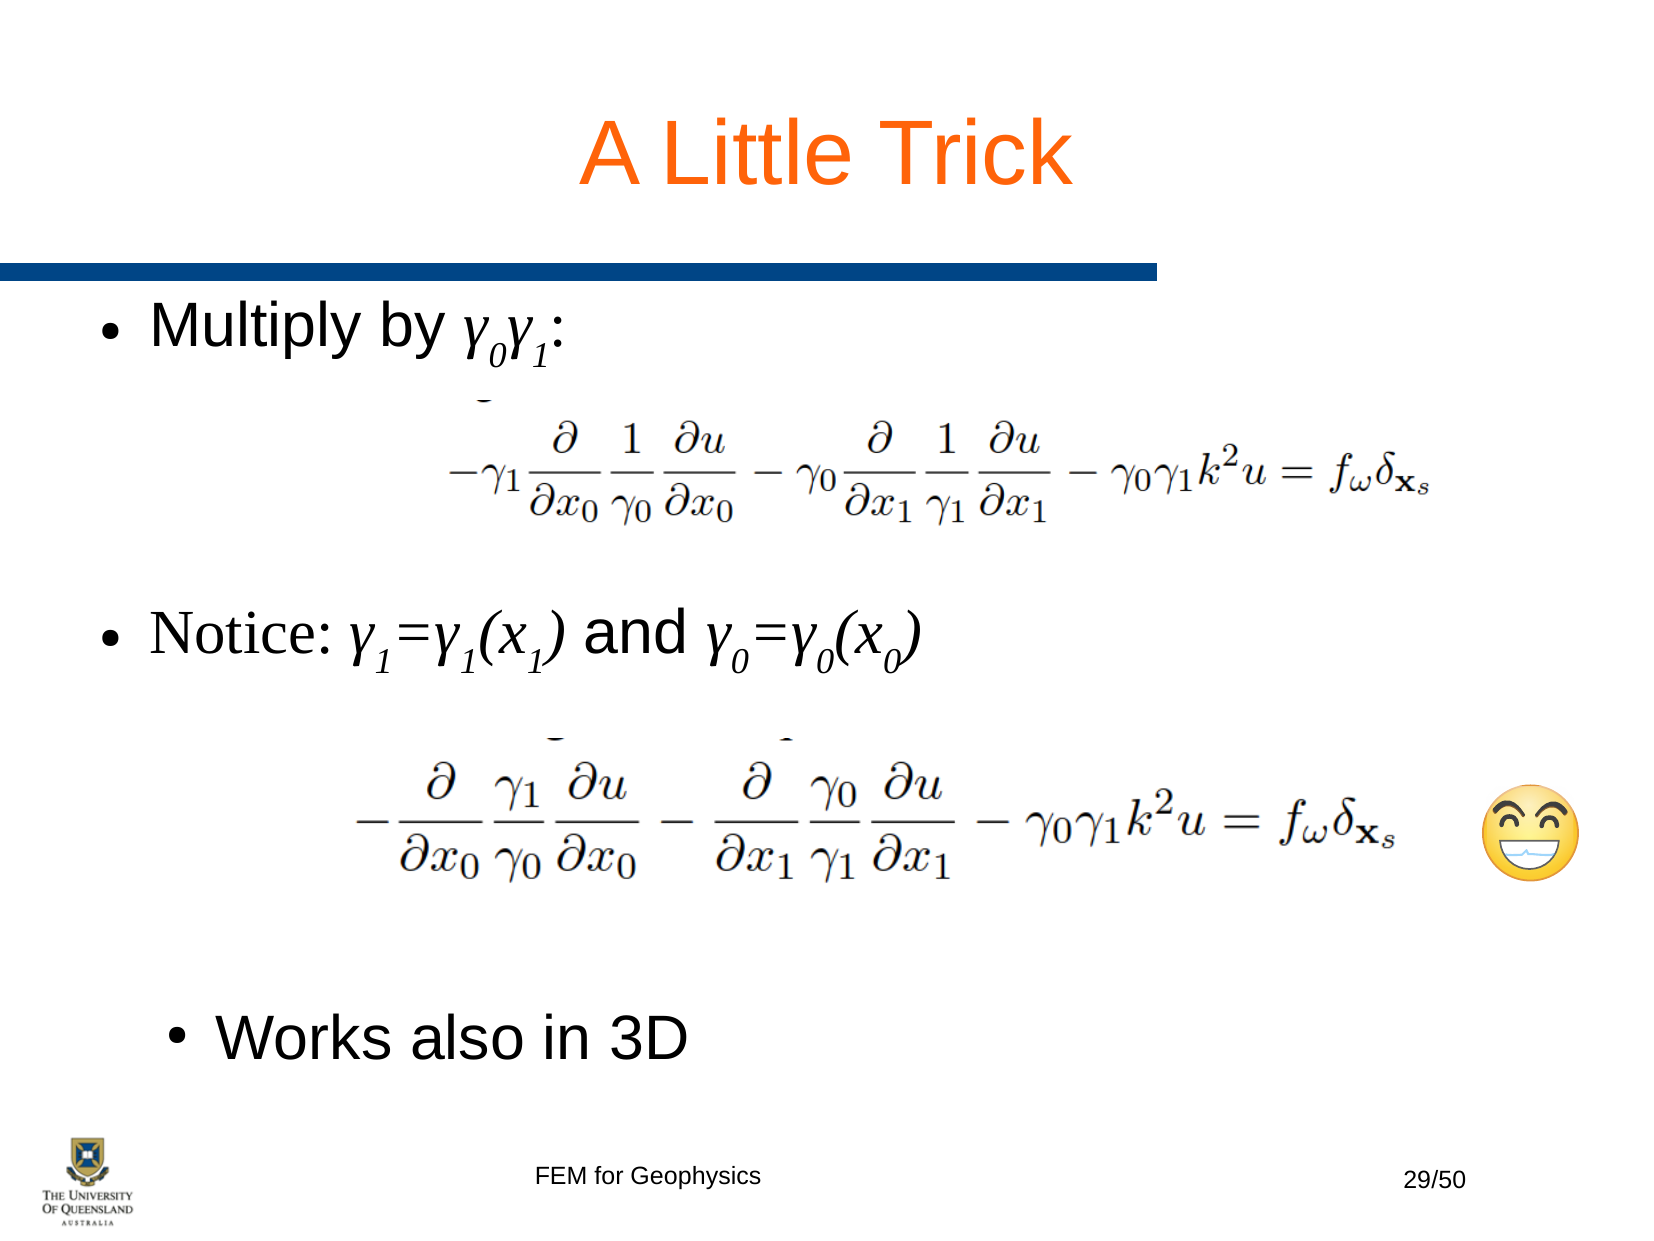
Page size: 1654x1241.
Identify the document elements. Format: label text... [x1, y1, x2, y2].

picture [268, 738, 1588, 903]
title A Little Trick [82, 49, 1571, 257]
list Multiply by γ0γ1: Notice: γ1=γ1(x1) and γ0=γ0(x0) Works also in 3D [82, 290, 1571, 1166]
picture [35, 1133, 142, 1235]
picture [375, 400, 1474, 543]
